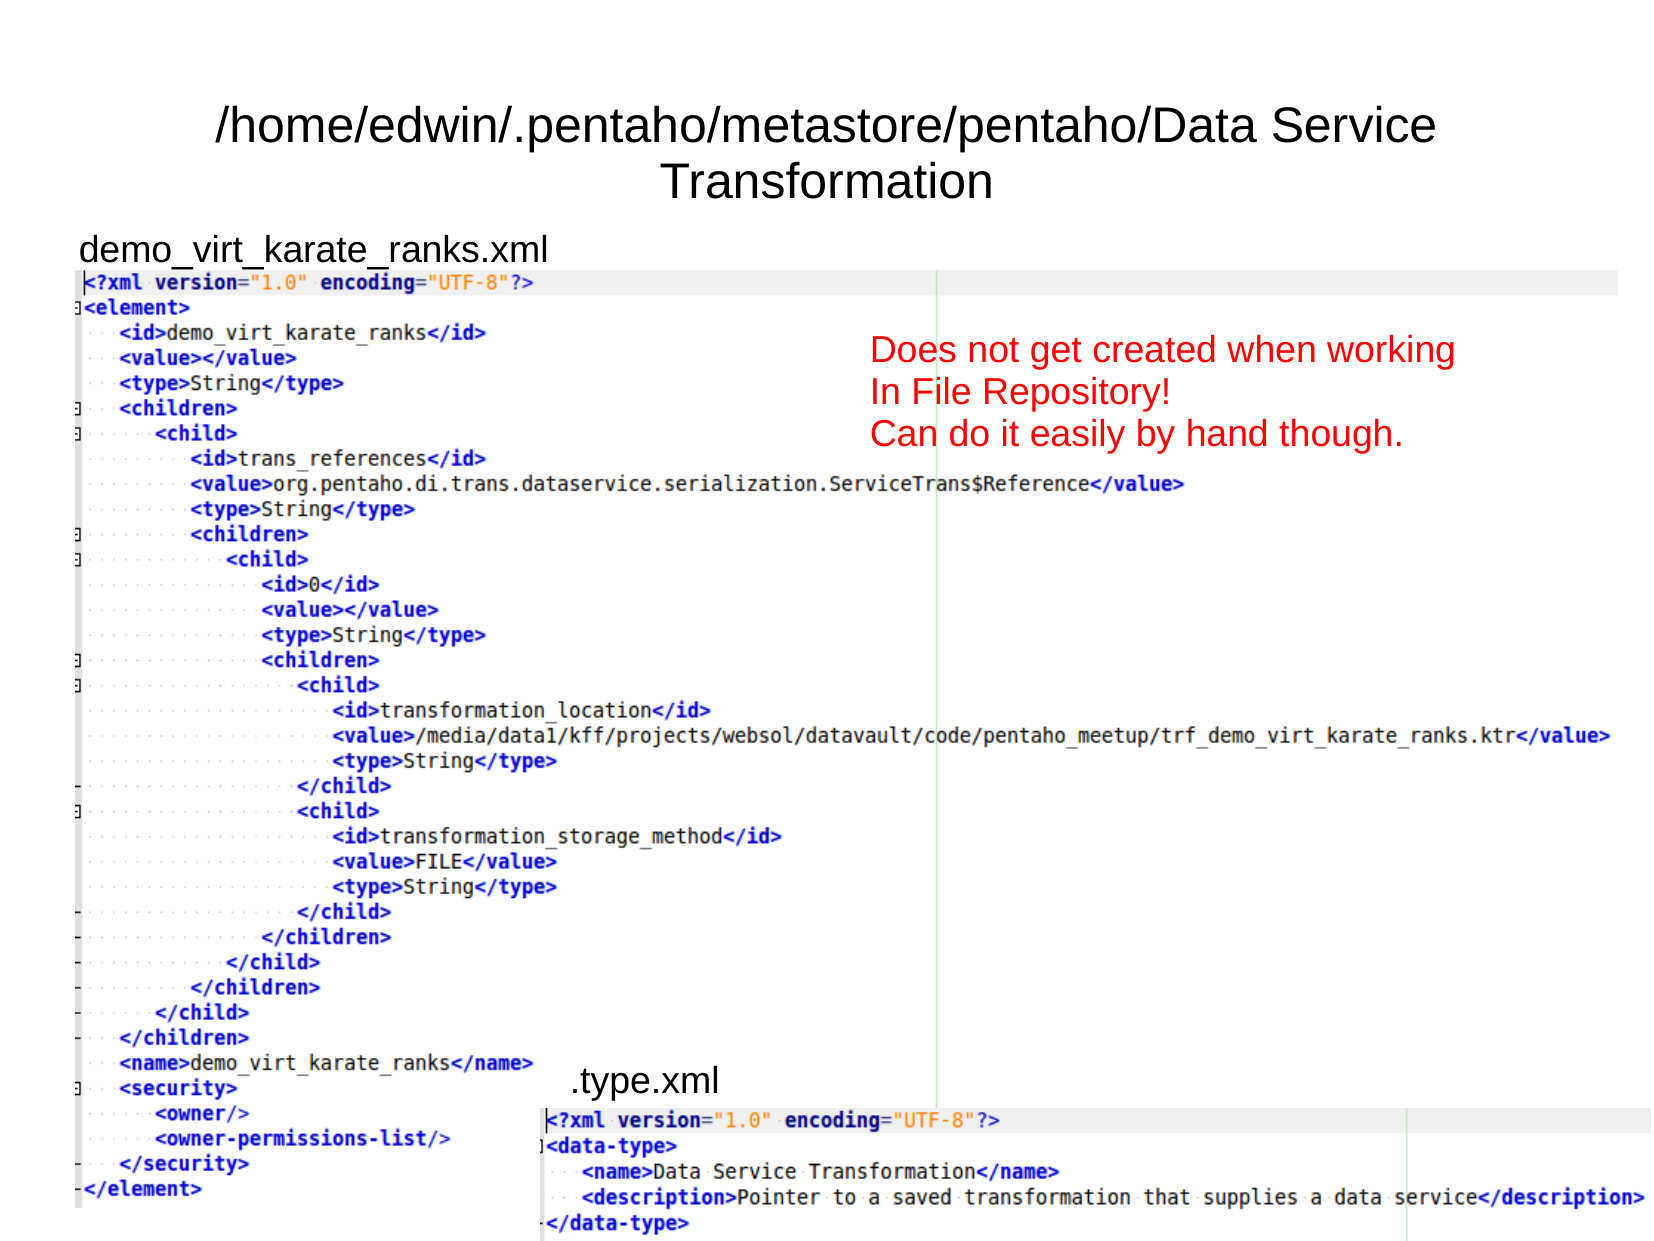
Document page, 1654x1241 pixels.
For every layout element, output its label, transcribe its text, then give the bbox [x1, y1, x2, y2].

picture [75, 269, 1651, 1241]
text_box Does not get created when working In File Repository! Can do it easily by hand though. [855, 321, 1472, 462]
title /home/edwin/.pentaho/metastore/pentaho/Data Service Transformation [82, 49, 1571, 257]
text_box demo_virt_karate_ranks.xml [64, 220, 564, 278]
text_box .type.xml [555, 1052, 735, 1109]
